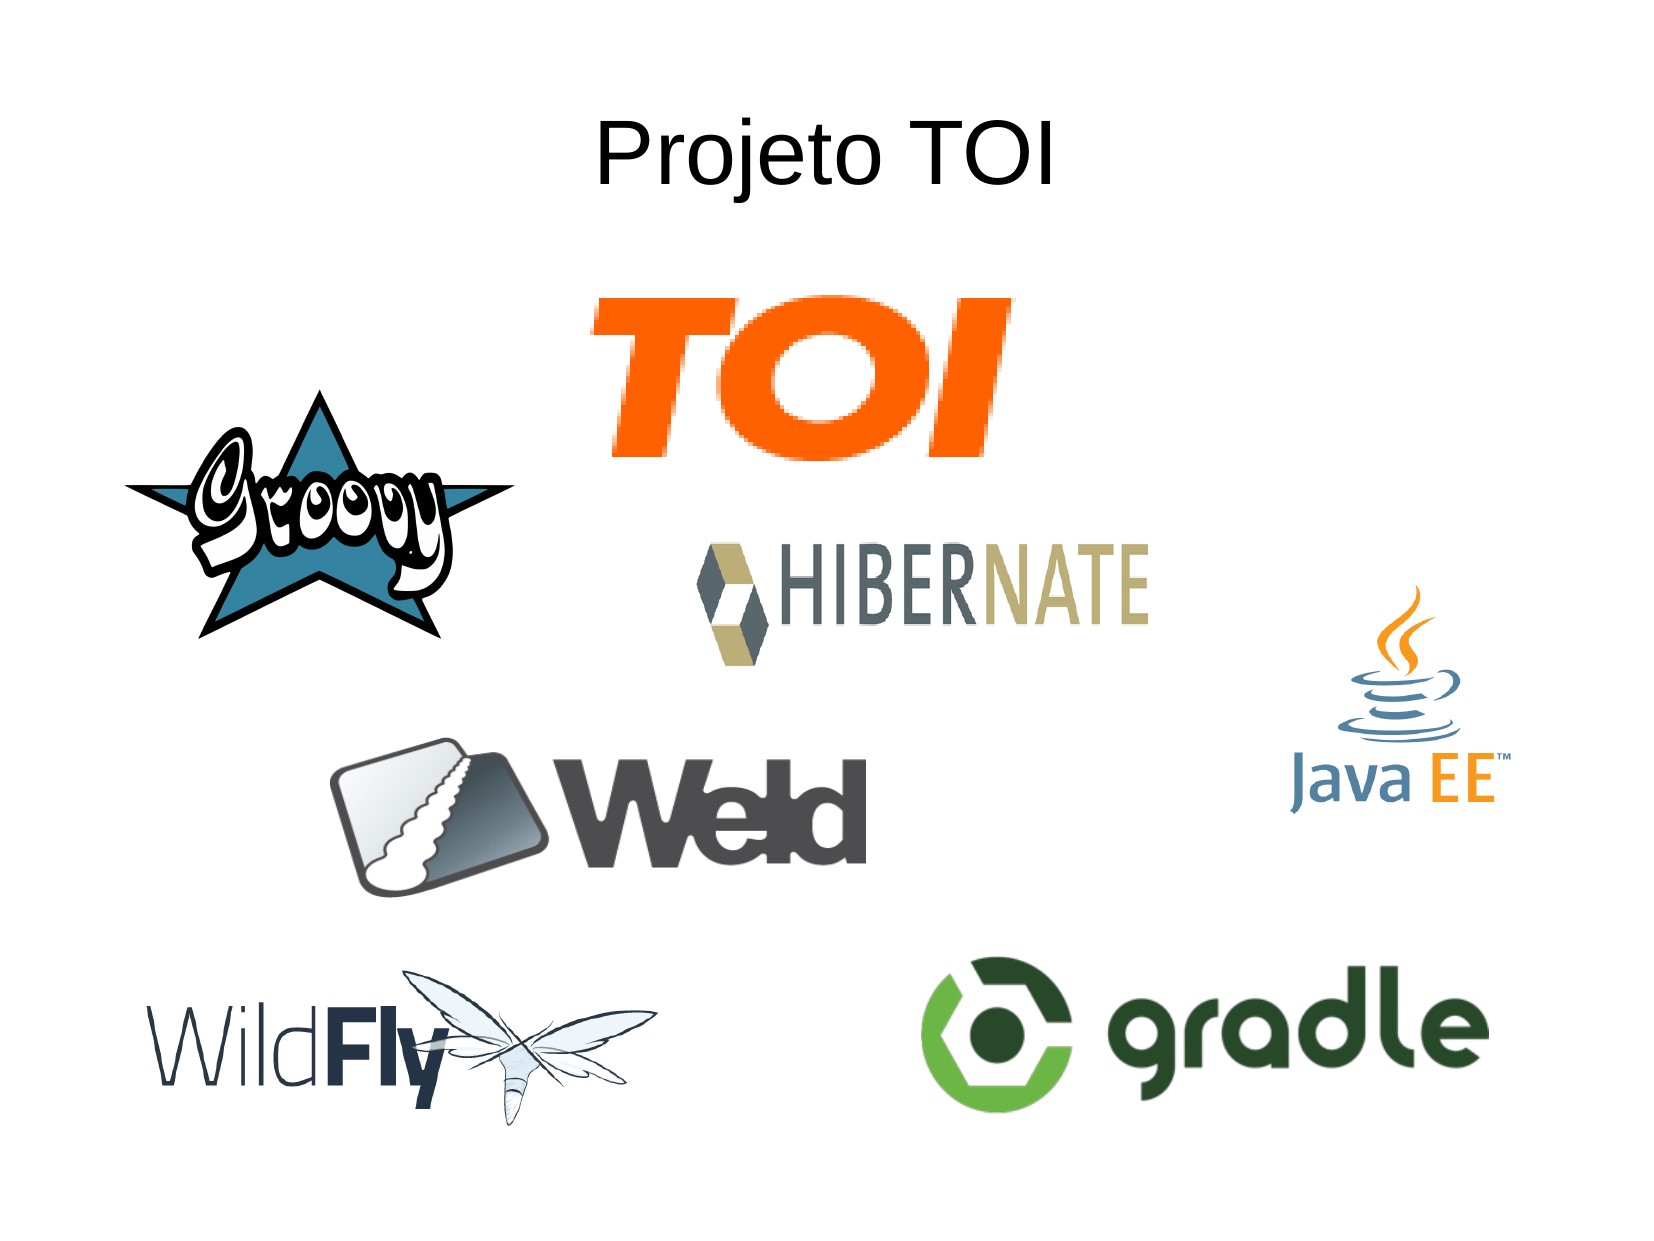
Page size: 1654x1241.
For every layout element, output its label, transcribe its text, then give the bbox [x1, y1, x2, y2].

picture [1251, 547, 1550, 851]
title Projeto TOI [82, 49, 1571, 257]
picture [673, 472, 1170, 697]
picture [141, 968, 665, 1129]
picture [921, 956, 1489, 1114]
picture [124, 389, 520, 639]
picture [590, 295, 1016, 461]
picture [330, 737, 866, 898]
